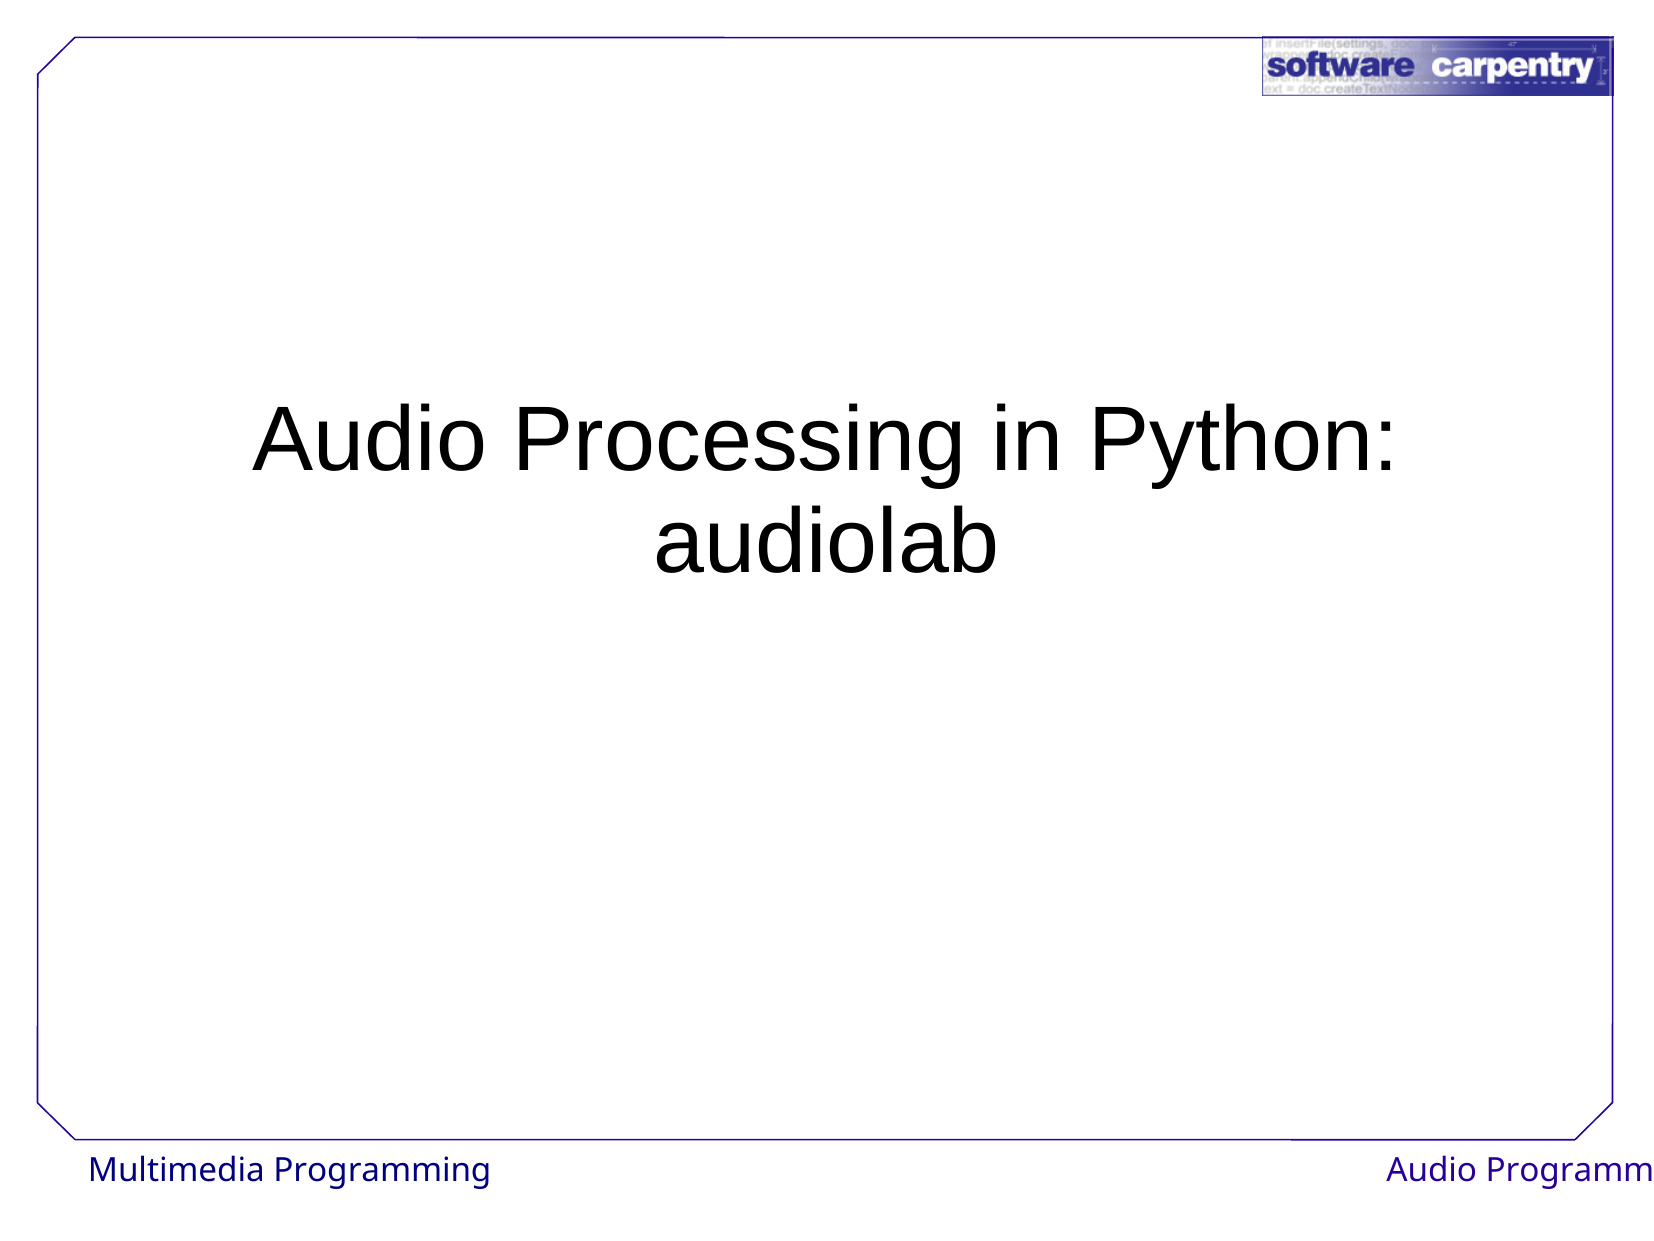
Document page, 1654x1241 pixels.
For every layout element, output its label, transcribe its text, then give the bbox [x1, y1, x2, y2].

text_box Audio Processing in Python: audiolab [108, 381, 1546, 869]
picture [1262, 36, 1614, 96]
